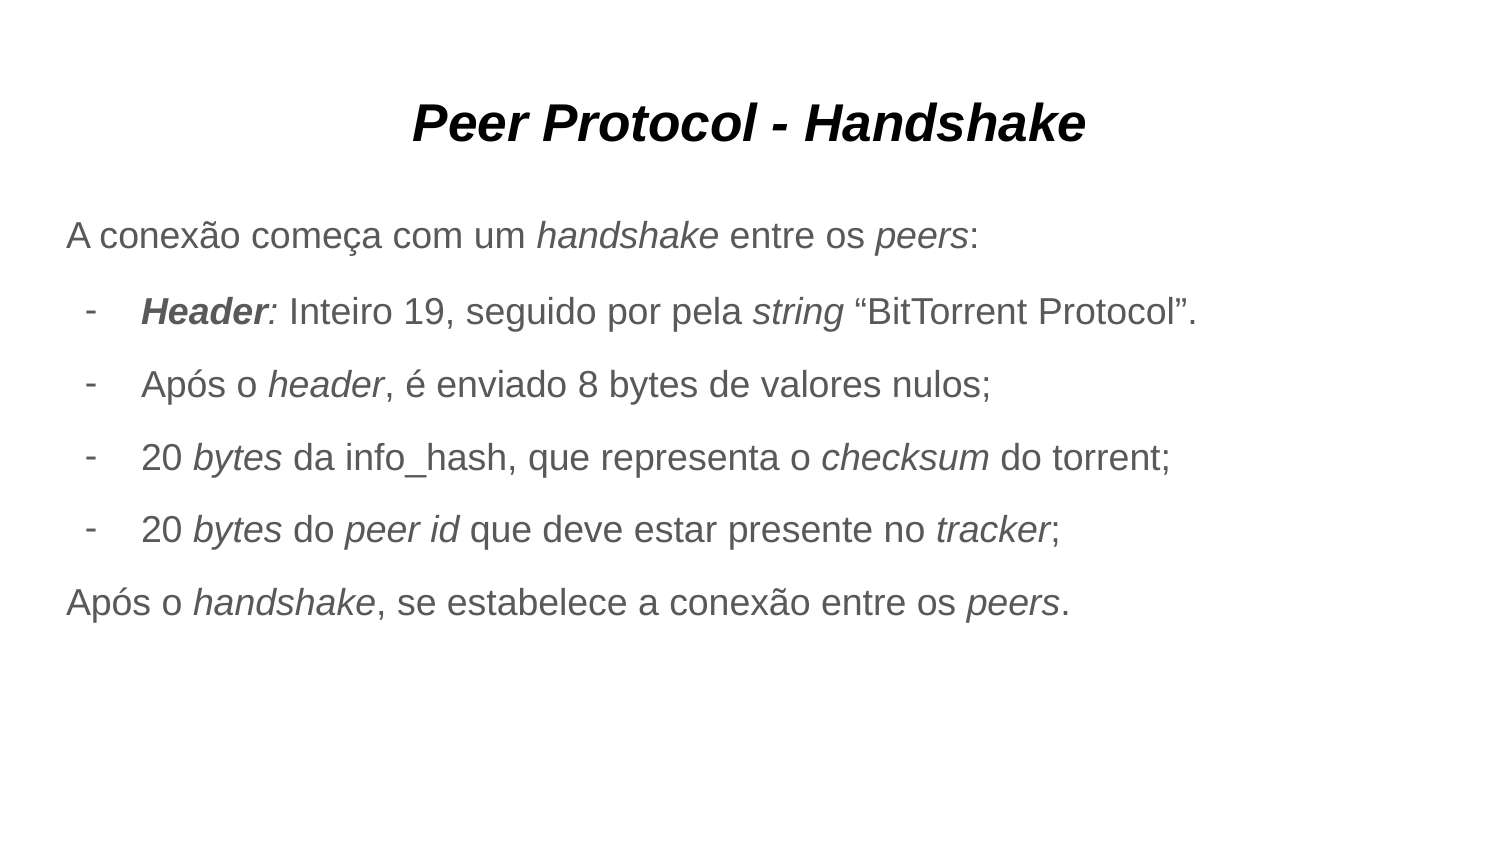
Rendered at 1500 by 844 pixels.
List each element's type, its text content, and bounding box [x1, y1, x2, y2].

list A conexão começa com um handshake entre os peers: Header: Inteiro 19, seguido por pela string “BitTorrent Protocol”. Após o header, é enviado 8 bytes de valores nulos; 20 bytes da info_hash, que representa o checksum do torrent; 20 bytes do peer id que deve estar presente no tracker; Após o handshake, se estabelece a conexão entre os peers. [51, 189, 1449, 750]
title Peer Protocol - Handshake [51, 72, 1449, 167]
